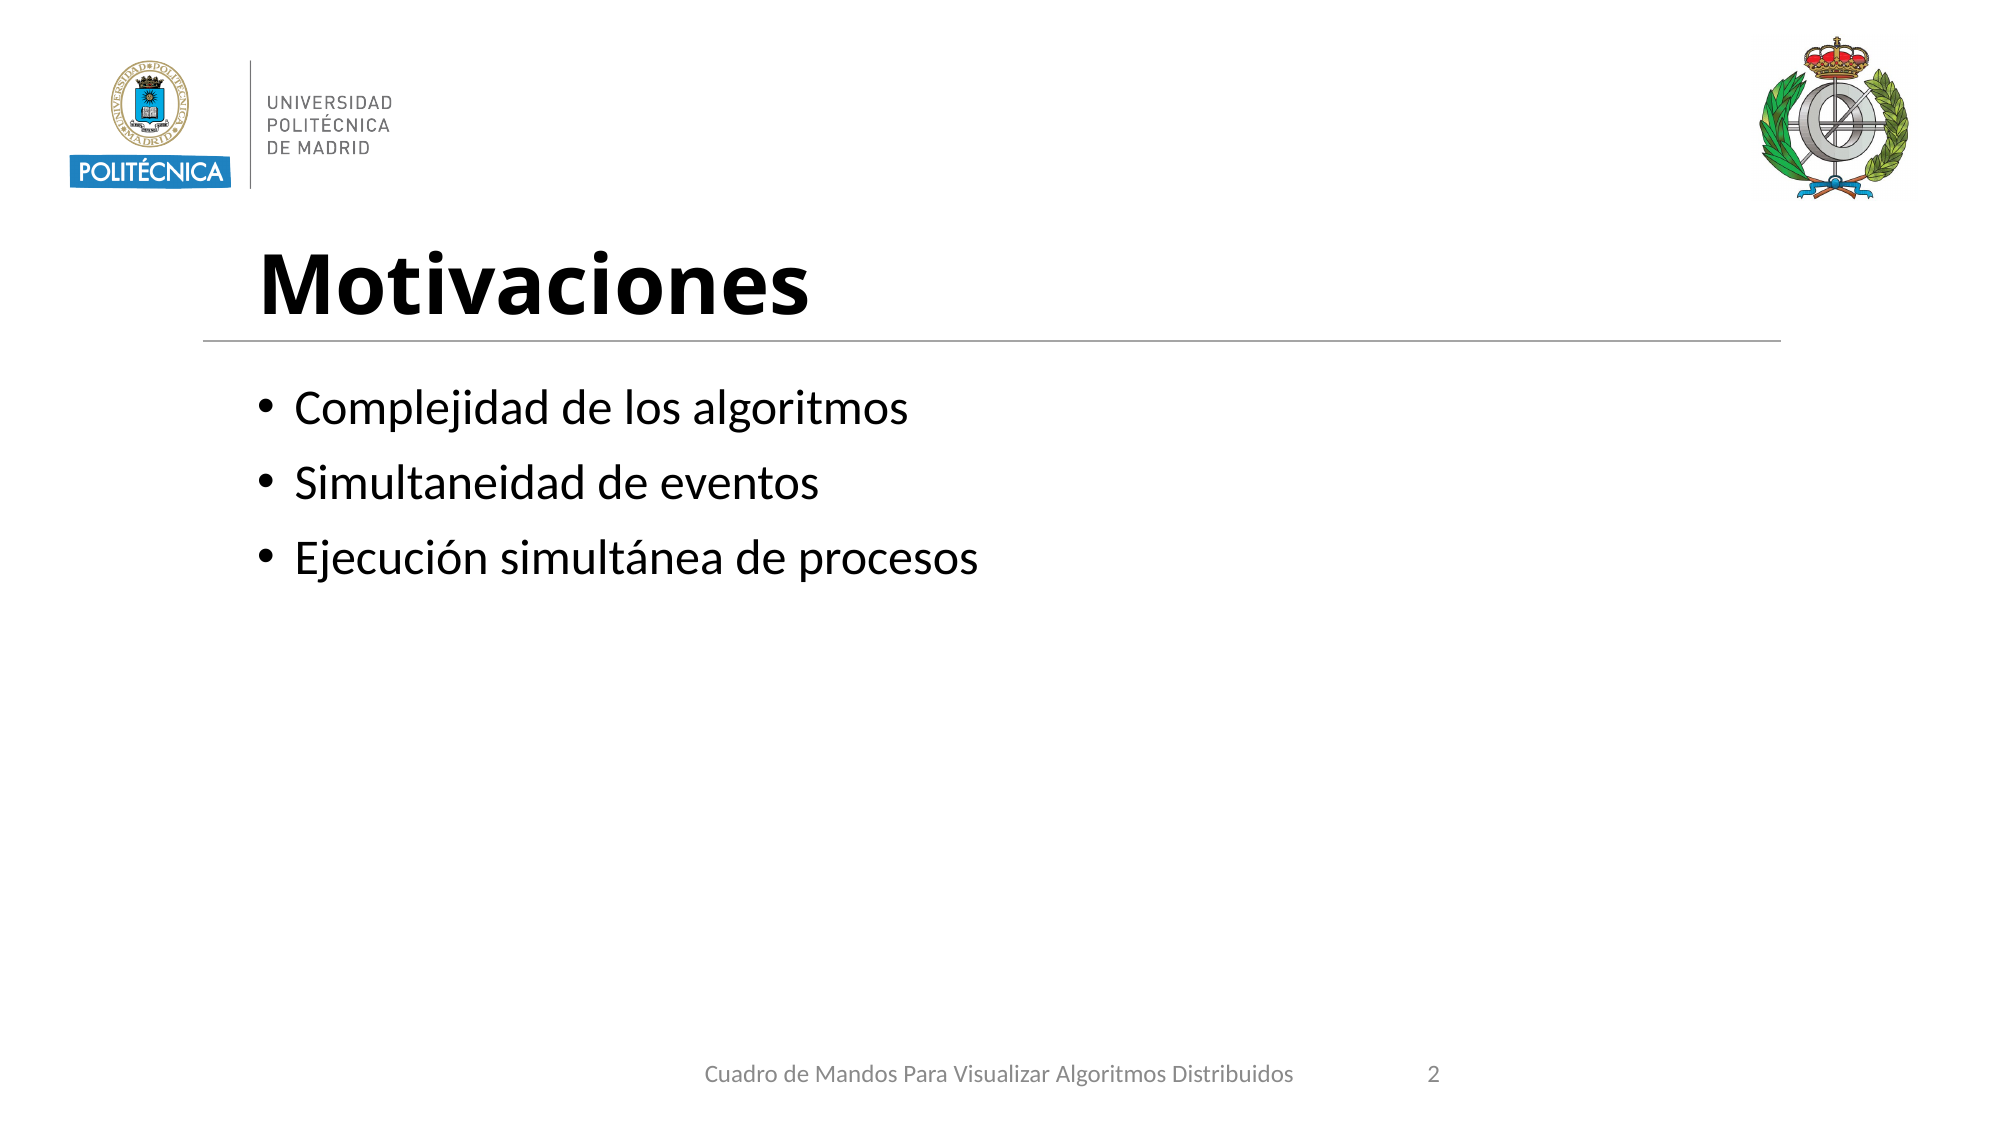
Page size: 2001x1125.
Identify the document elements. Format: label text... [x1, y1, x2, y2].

picture [1751, 34, 1918, 201]
list Complejidad de los algoritmos Simultaneidad de eventos Ejecución simultánea de procesos [242, 374, 1752, 1013]
title Motivaciones [242, 197, 1968, 378]
picture [48, 34, 436, 215]
text_box [1412, 1042, 1863, 1103]
text_box Cuadro de Mandos Para Visualizar Algoritmos Distribuidos [662, 1042, 1338, 1103]
